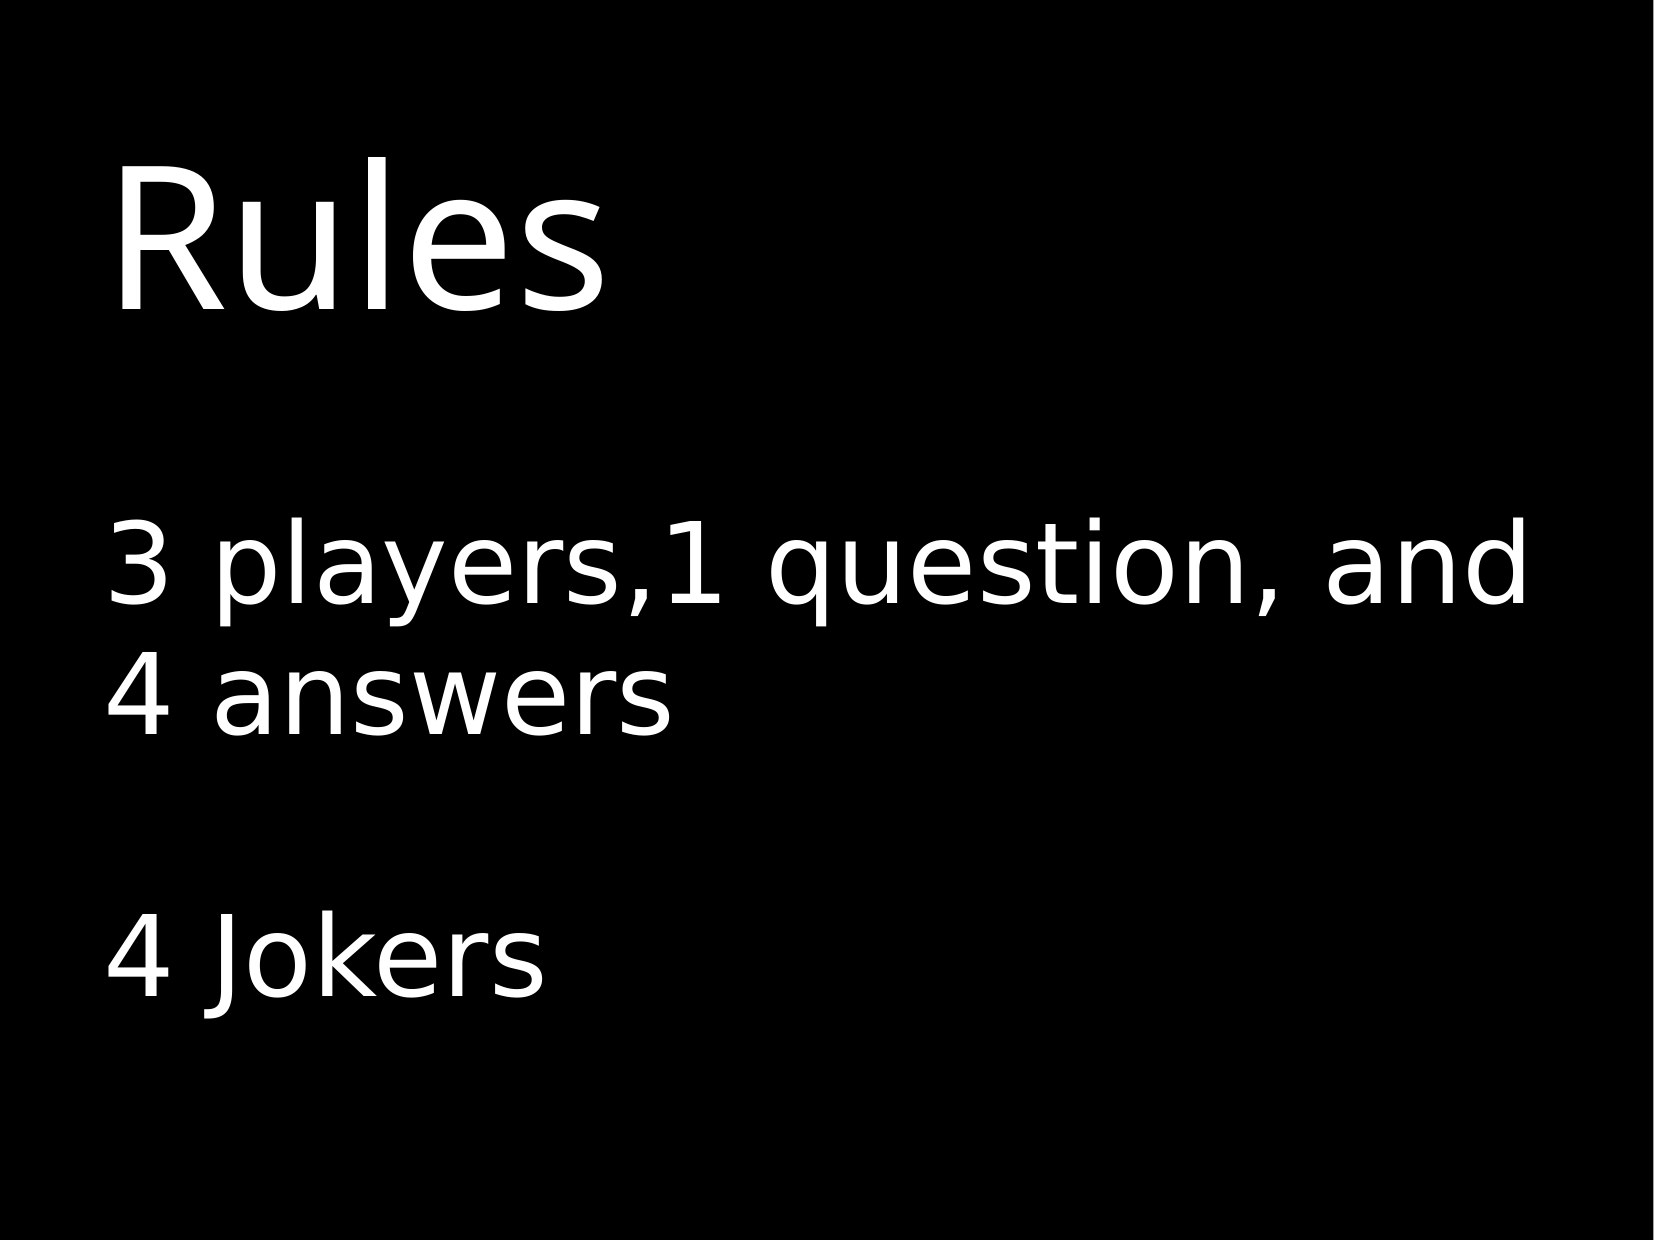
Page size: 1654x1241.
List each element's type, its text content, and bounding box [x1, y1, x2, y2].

text_box Rules 3 players,1 question, and 4 answers 4 Jokers [88, 88, 1565, 958]
